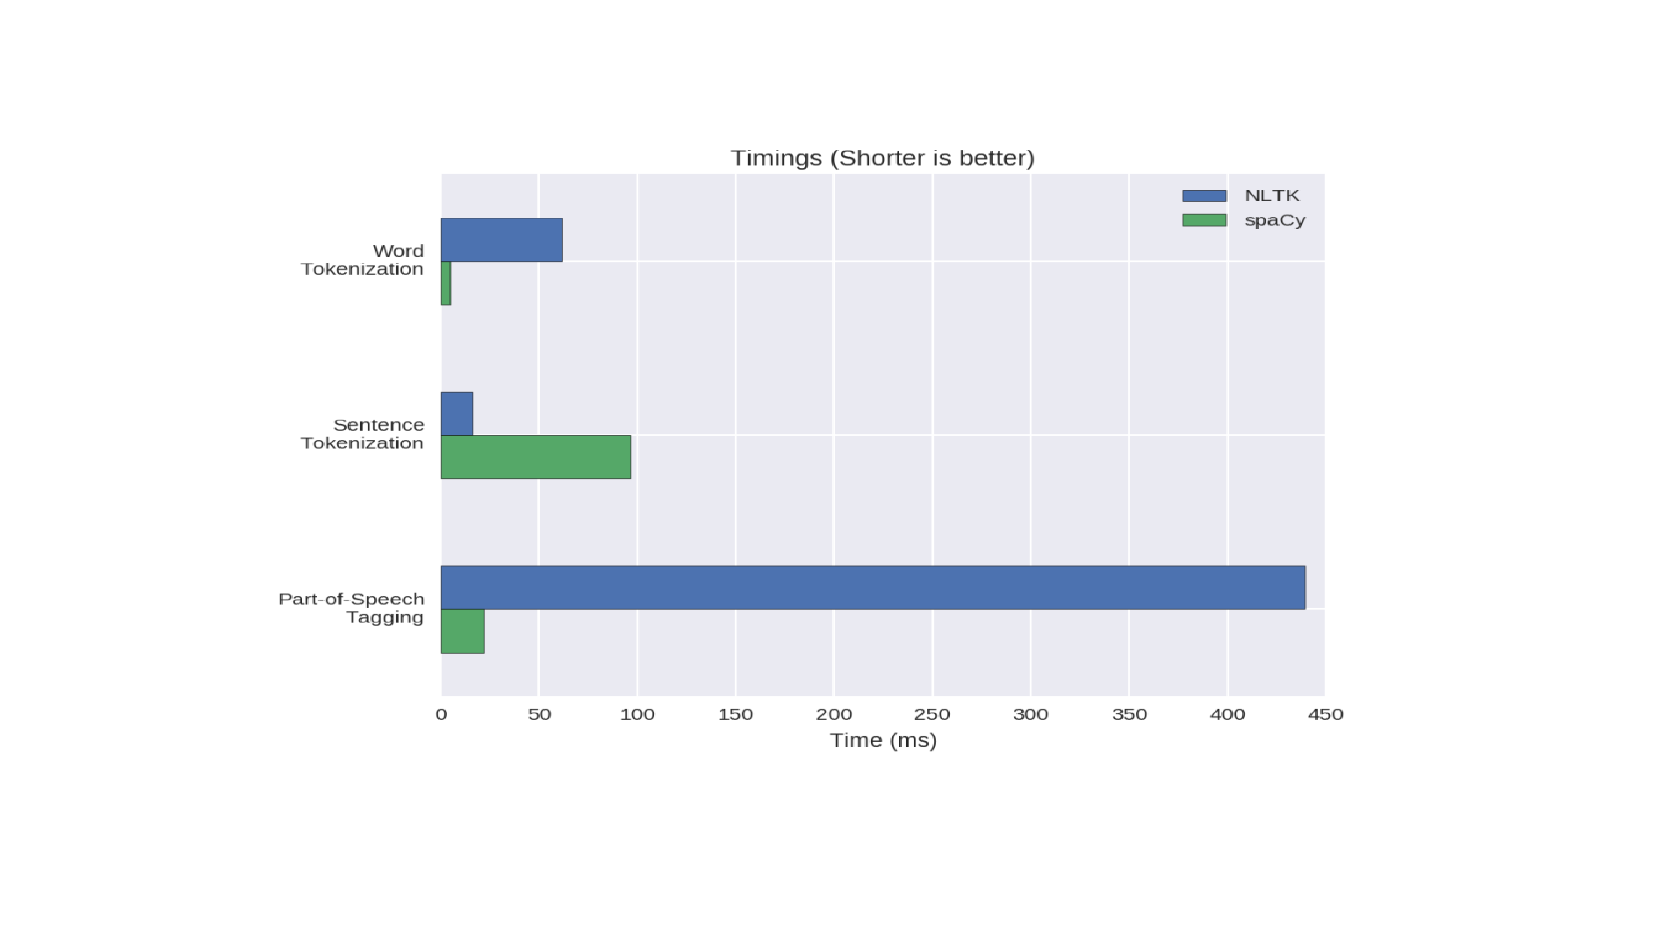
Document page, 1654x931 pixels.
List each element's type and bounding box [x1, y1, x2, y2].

picture [188, 106, 1453, 780]
